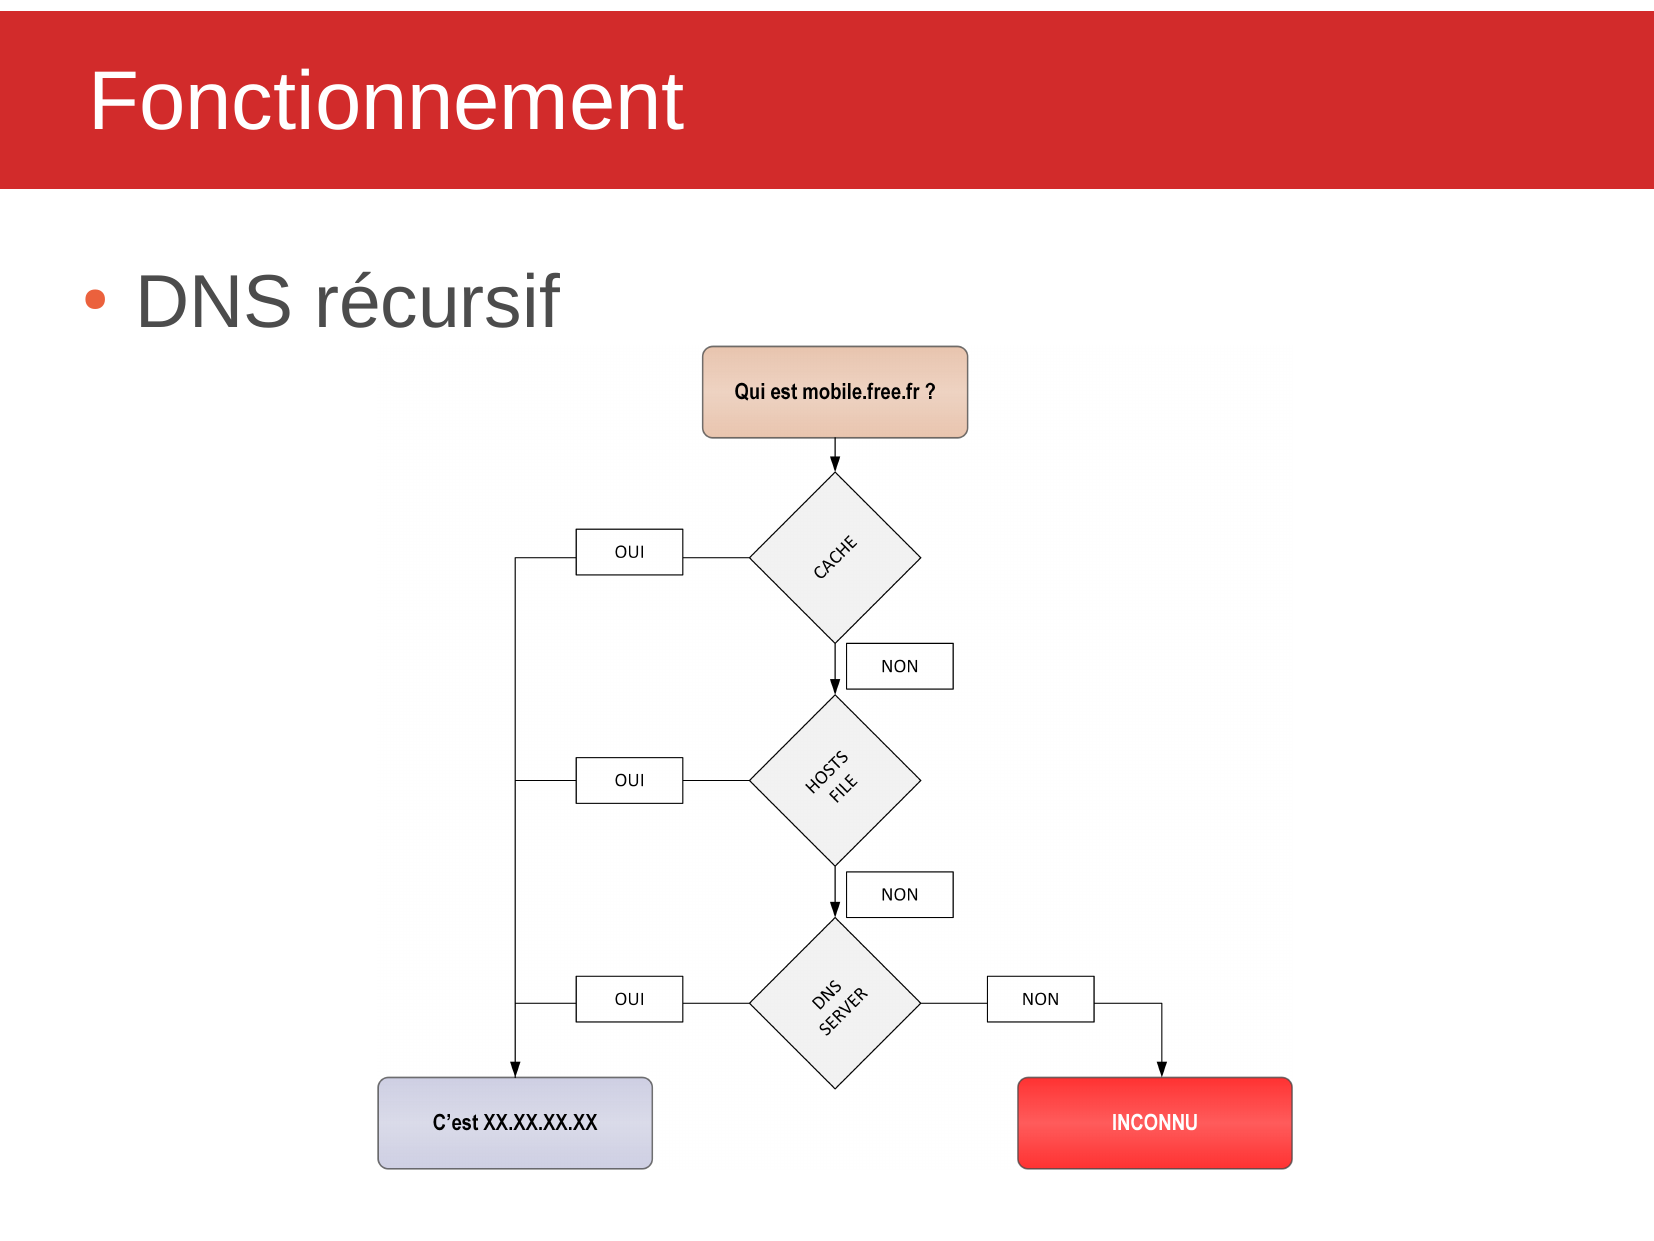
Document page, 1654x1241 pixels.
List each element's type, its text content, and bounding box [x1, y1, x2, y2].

picture [377, 345, 1293, 1170]
title Fonctionnement [0, 11, 1654, 189]
text_box DNS récursif [64, 259, 1595, 1170]
